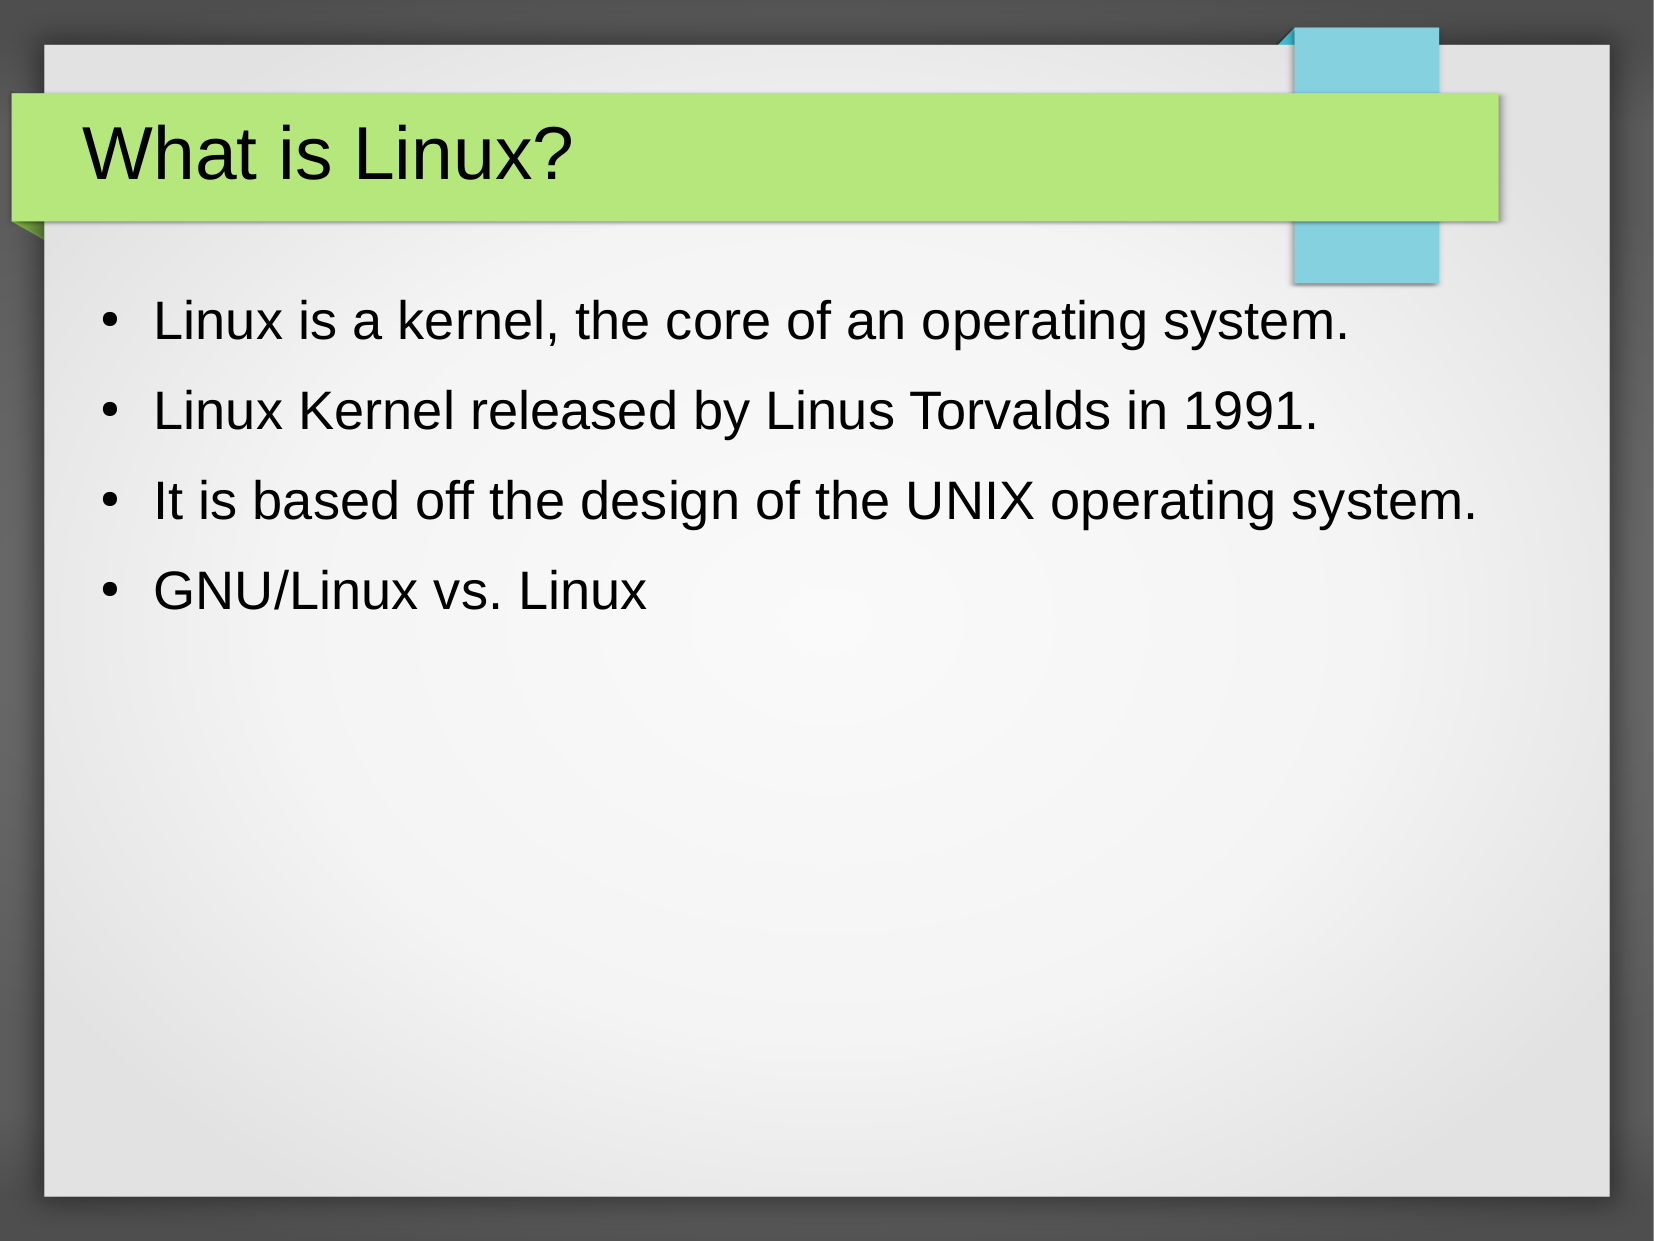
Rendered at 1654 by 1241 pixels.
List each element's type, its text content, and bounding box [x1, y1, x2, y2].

title What is Linux? [82, 94, 1264, 213]
picture [0, 0, 1654, 1241]
list Linux is a kernel, the core of an operating system. Linux Kernel released by Linus Torvalds in 1991. It is based off the design of the UNIX operating system. GNU/Linux vs. Linux [82, 290, 1571, 1109]
